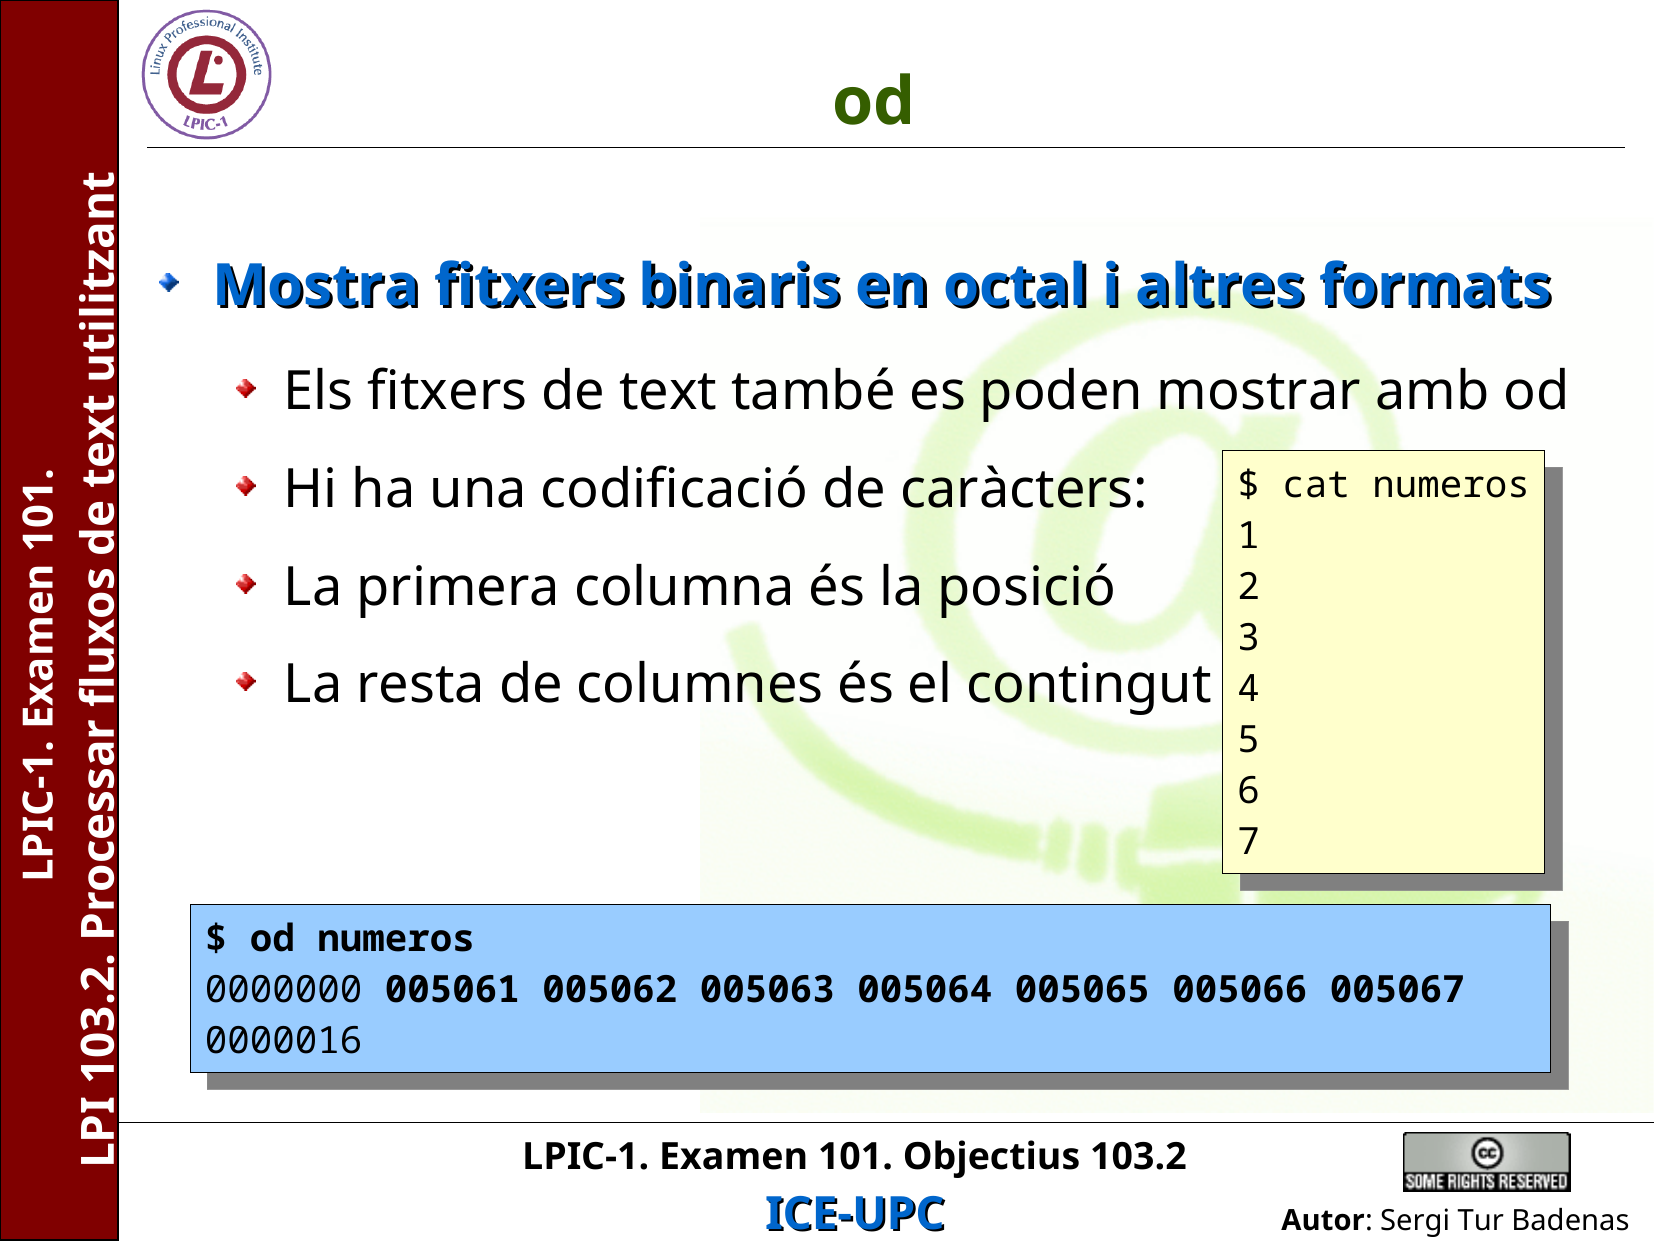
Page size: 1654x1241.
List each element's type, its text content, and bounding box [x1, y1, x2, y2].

picture [1403, 1132, 1571, 1192]
title od [129, 55, 1619, 142]
picture [135, 5, 277, 55]
text_box $ od numeros 0000000 005061 005062 005063 005064 005065 005066 005067 0000016 [190, 904, 1551, 1033]
picture [700, 217, 1654, 1113]
text_box $ cat numeros 1 2 3 4 5 6 7 [1222, 450, 1545, 765]
list Mostra fitxers binaris en octal i altres formats Els fitxers de text també es poden mostrar amb od Hi ha una codificació de caràcters: La primera columna és la posició La resta de columnes és el contingut [141, 242, 1630, 1078]
